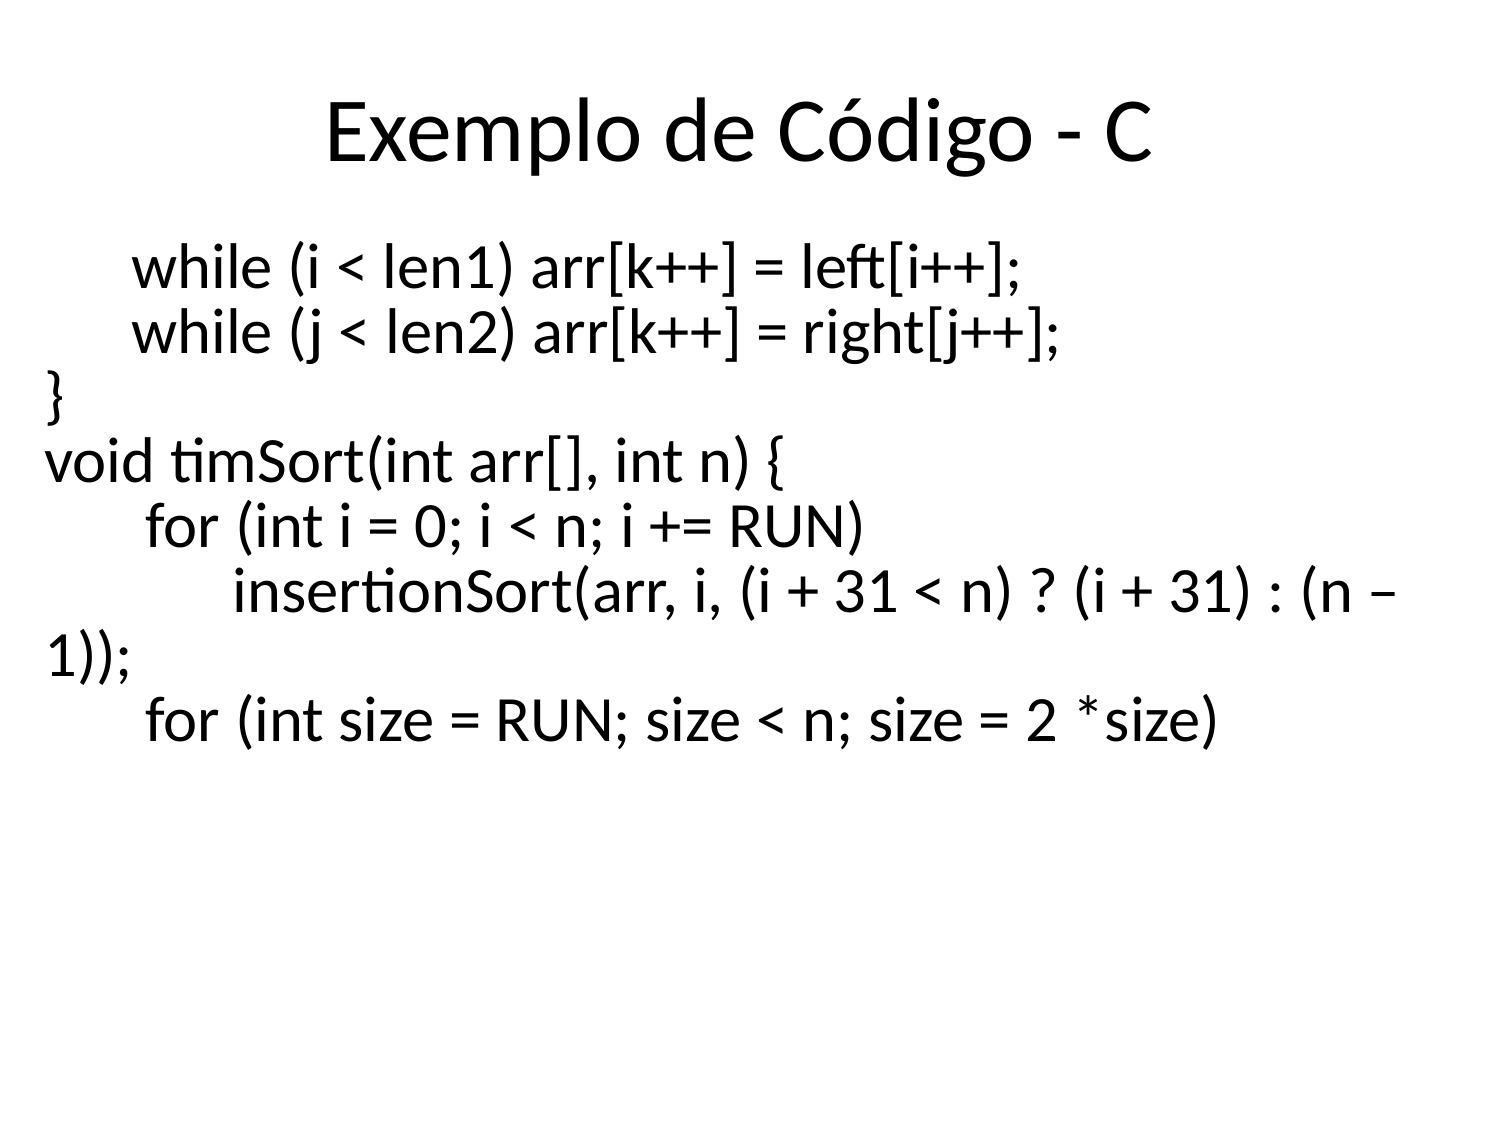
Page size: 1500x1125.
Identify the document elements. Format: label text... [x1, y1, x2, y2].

text_box while (i < len1) arr[k++] = left[i++]; while (j < len2) arr[k++] = right[j++]; } void timSort(int arr[], int n) { for (int i = 0; i < n; i += RUN) insertionSort(arr, i, (i + 31 < n) ? (i + 31) : (n – 1)); for (int size = RUN; size < n; size = 2 *size) [29, 232, 1477, 1125]
title Exemplo de Código - C [75, 45, 1425, 232]
